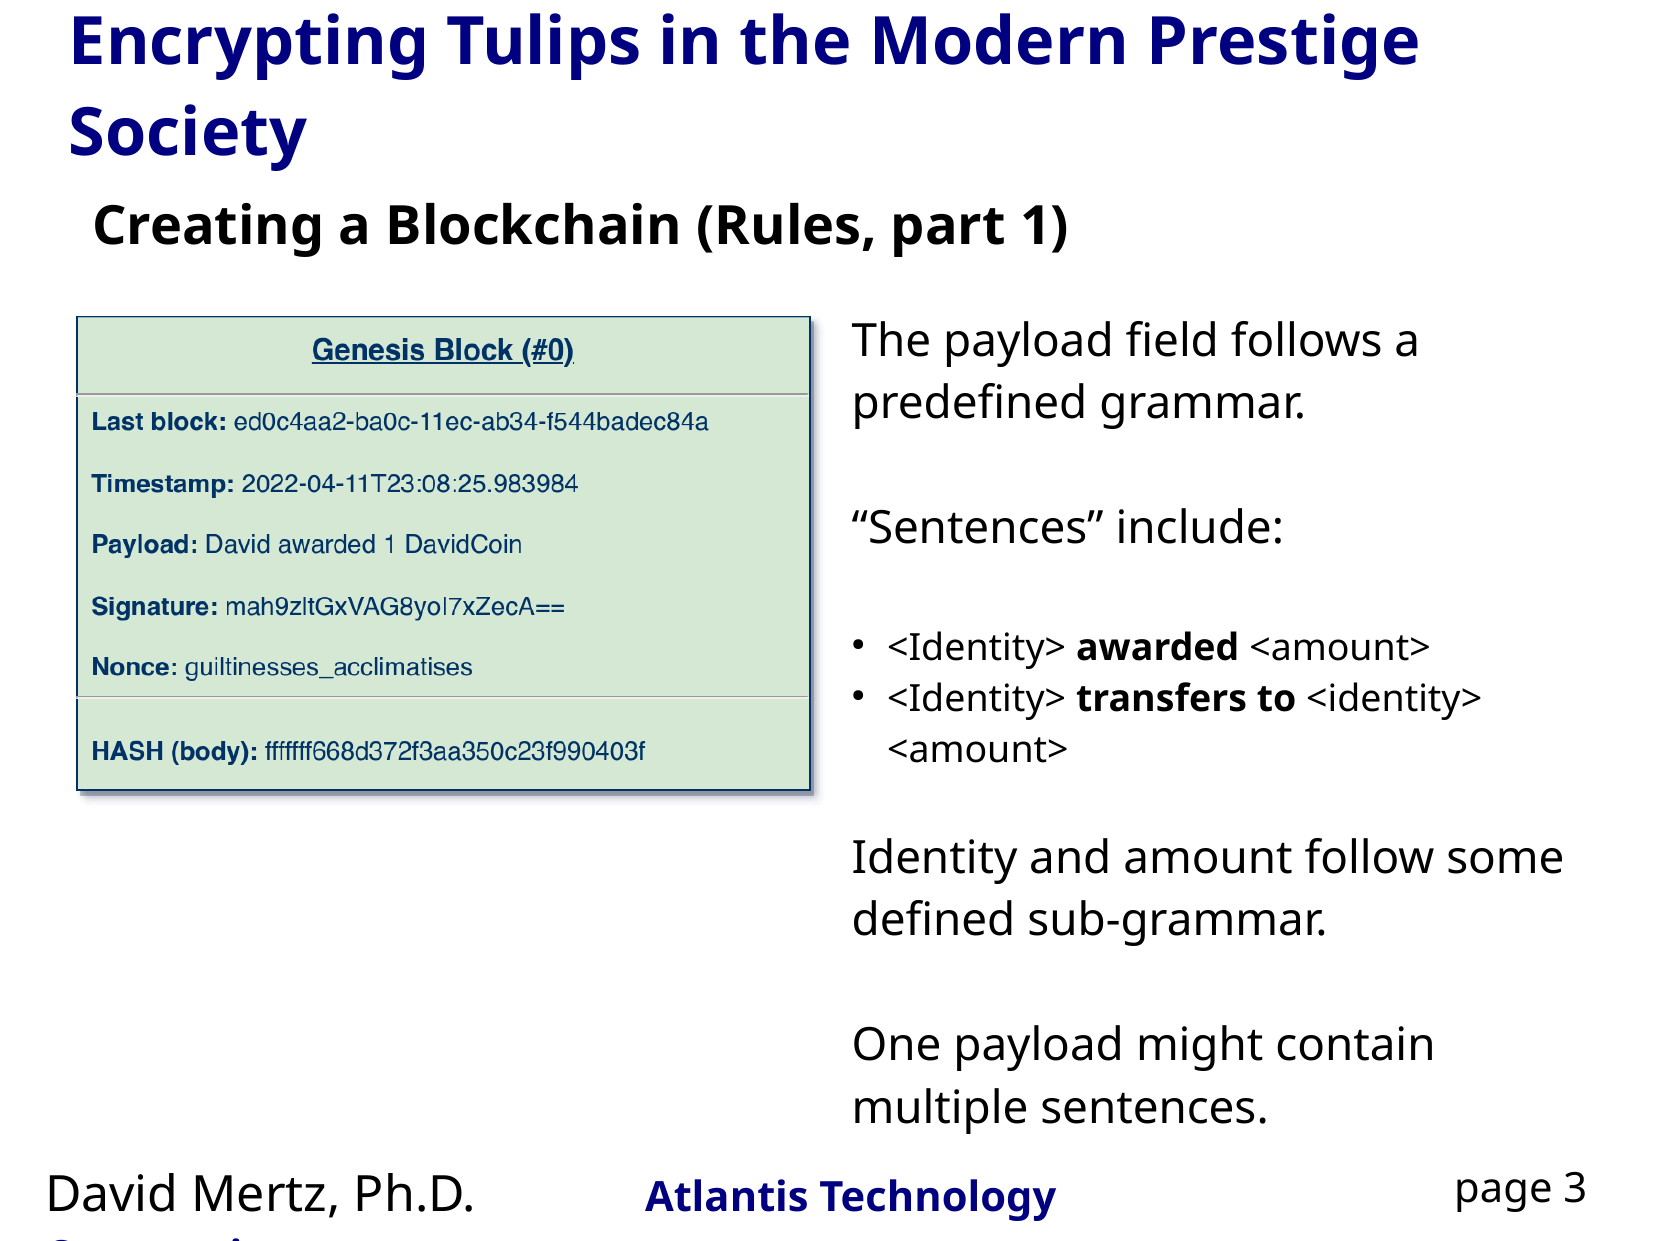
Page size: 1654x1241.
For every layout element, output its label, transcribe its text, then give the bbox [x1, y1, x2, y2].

list Creating a Blockchain (Rules, part 1) [92, 186, 1561, 255]
picture [76, 316, 834, 827]
text_box The payload field follows a predefined grammar. “Sentences” include: <Identity> awarded <amount> <Identity> transfers to <identity> <amount> Identity and amount follow some defined sub-grammar. One payload might contain multiple sentences. [836, 300, 1617, 1116]
